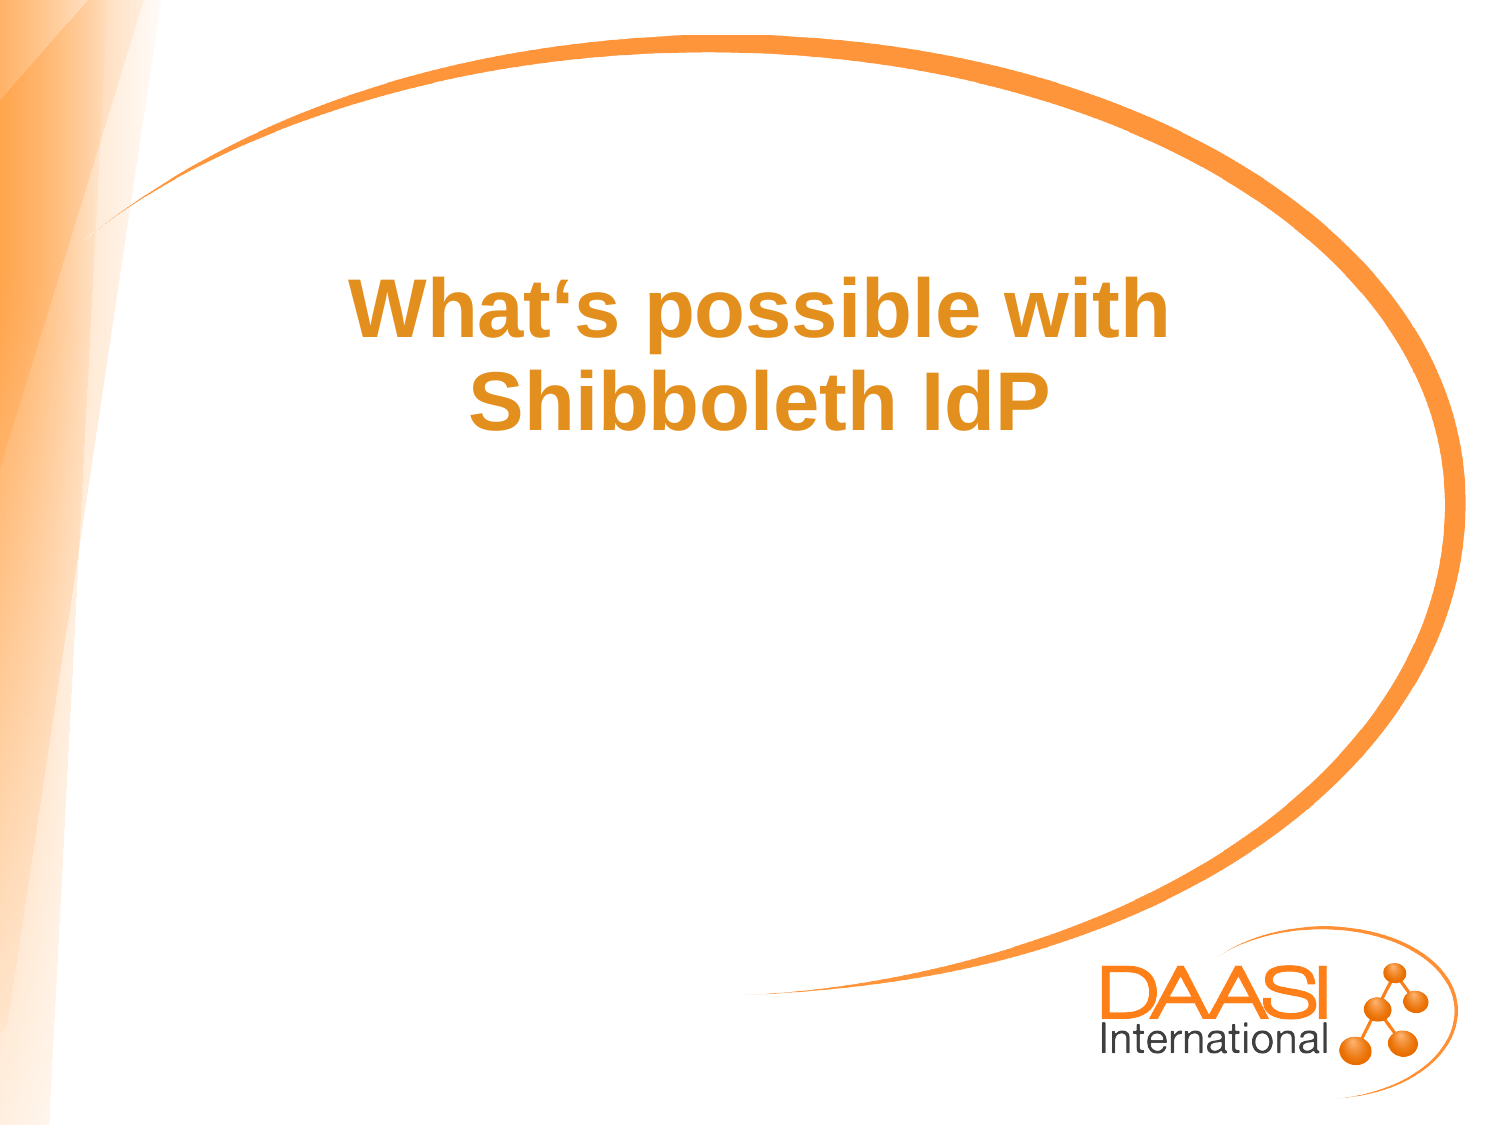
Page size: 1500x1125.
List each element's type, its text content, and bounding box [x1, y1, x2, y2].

picture [0, 35, 1500, 1099]
title What‘s possible with Shibboleth IdP [197, 261, 1323, 449]
